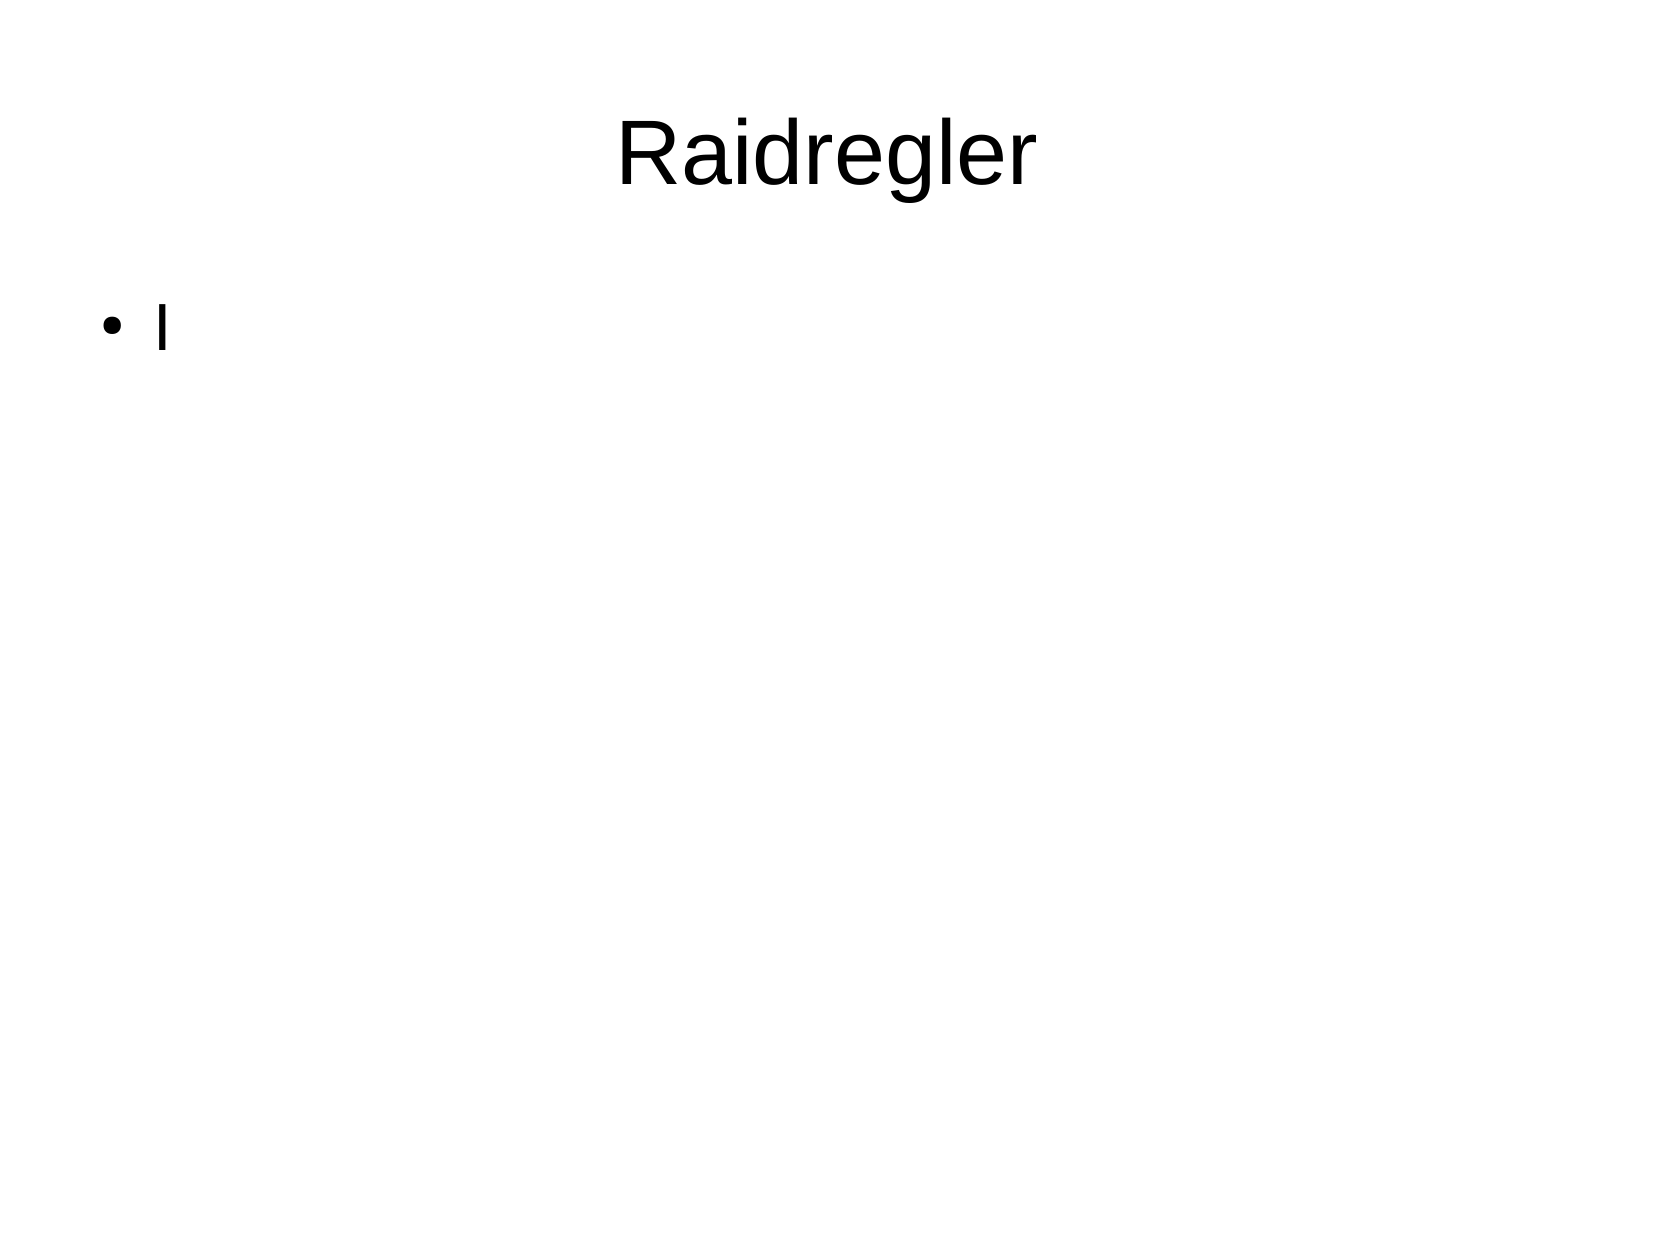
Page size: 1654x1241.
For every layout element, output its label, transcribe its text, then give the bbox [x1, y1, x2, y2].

list I [82, 290, 1571, 1109]
title Raidregler [82, 49, 1571, 257]
